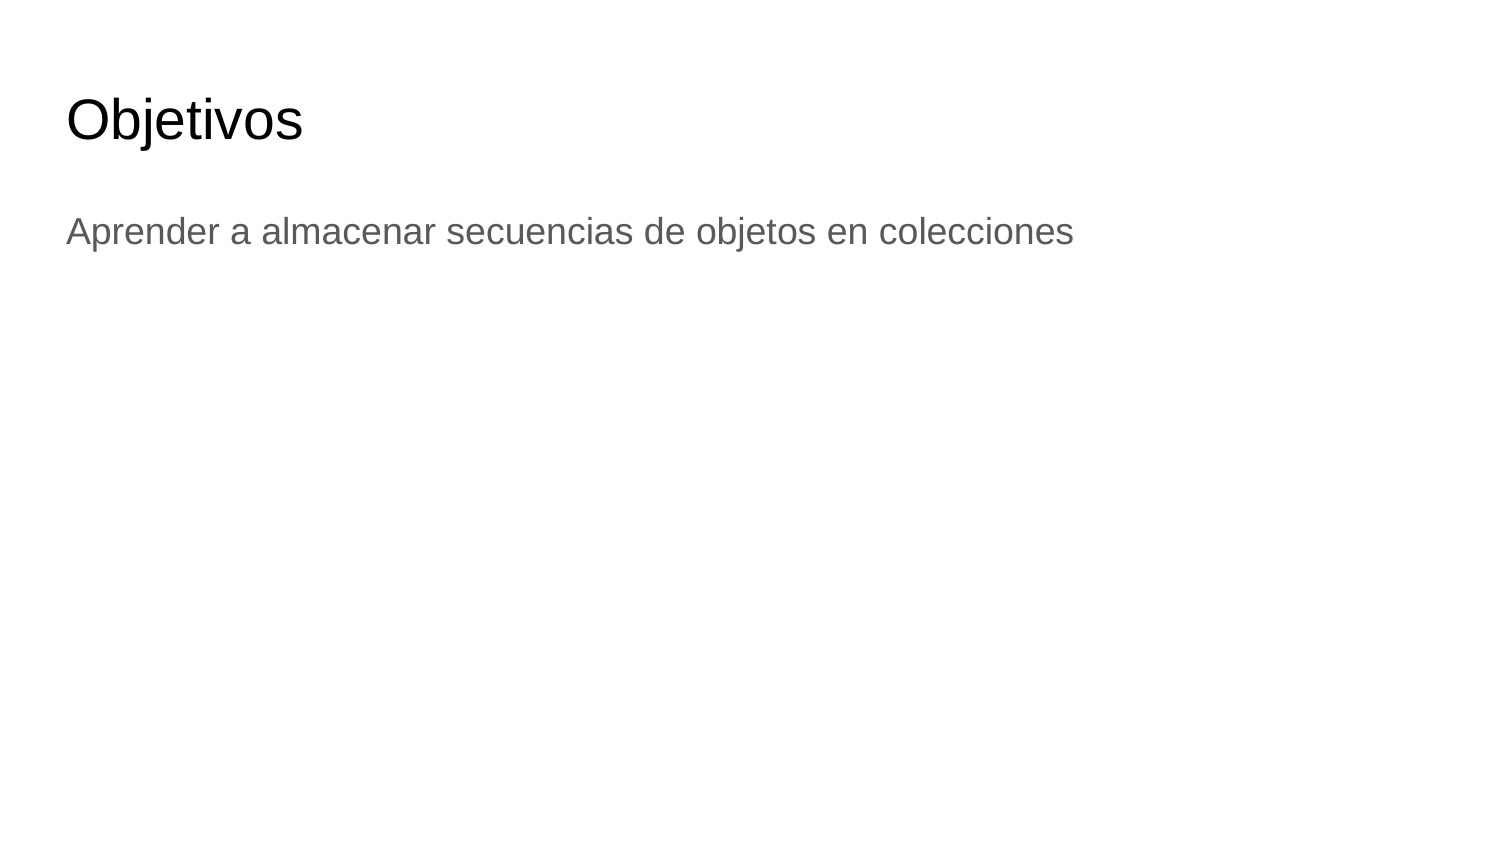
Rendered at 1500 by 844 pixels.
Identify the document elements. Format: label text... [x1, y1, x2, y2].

title Objetivos [51, 72, 1449, 167]
list Aprender a almacenar secuencias de objetos en colecciones [51, 189, 1449, 750]
